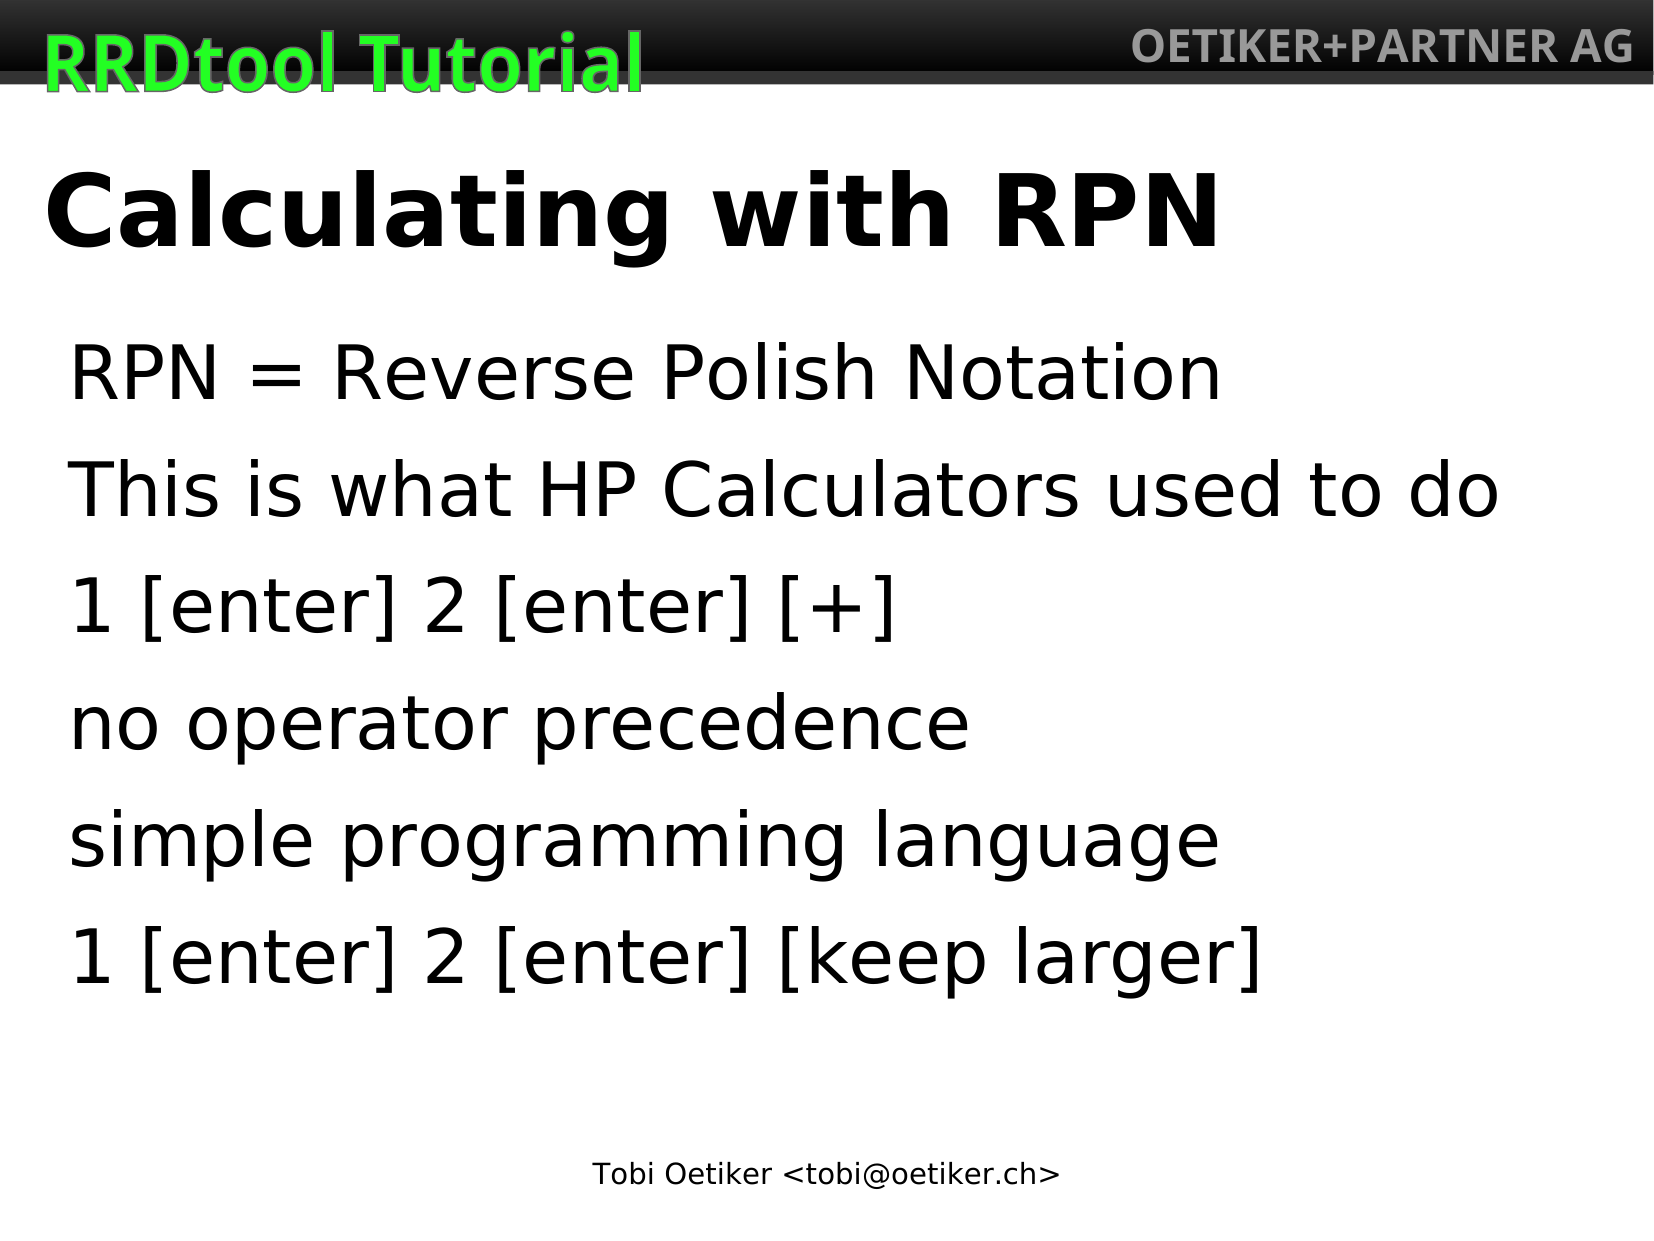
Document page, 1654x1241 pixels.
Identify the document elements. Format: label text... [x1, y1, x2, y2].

title Calculating with RPN [43, 137, 1582, 287]
list RPN = Reverse Polish Notation This is what HP Calculators used to do 1 [enter] 2 [enter] [+] no operator precedence simple programming language 1 [enter] 2 [enter] [keep larger] [50, 329, 1571, 1099]
